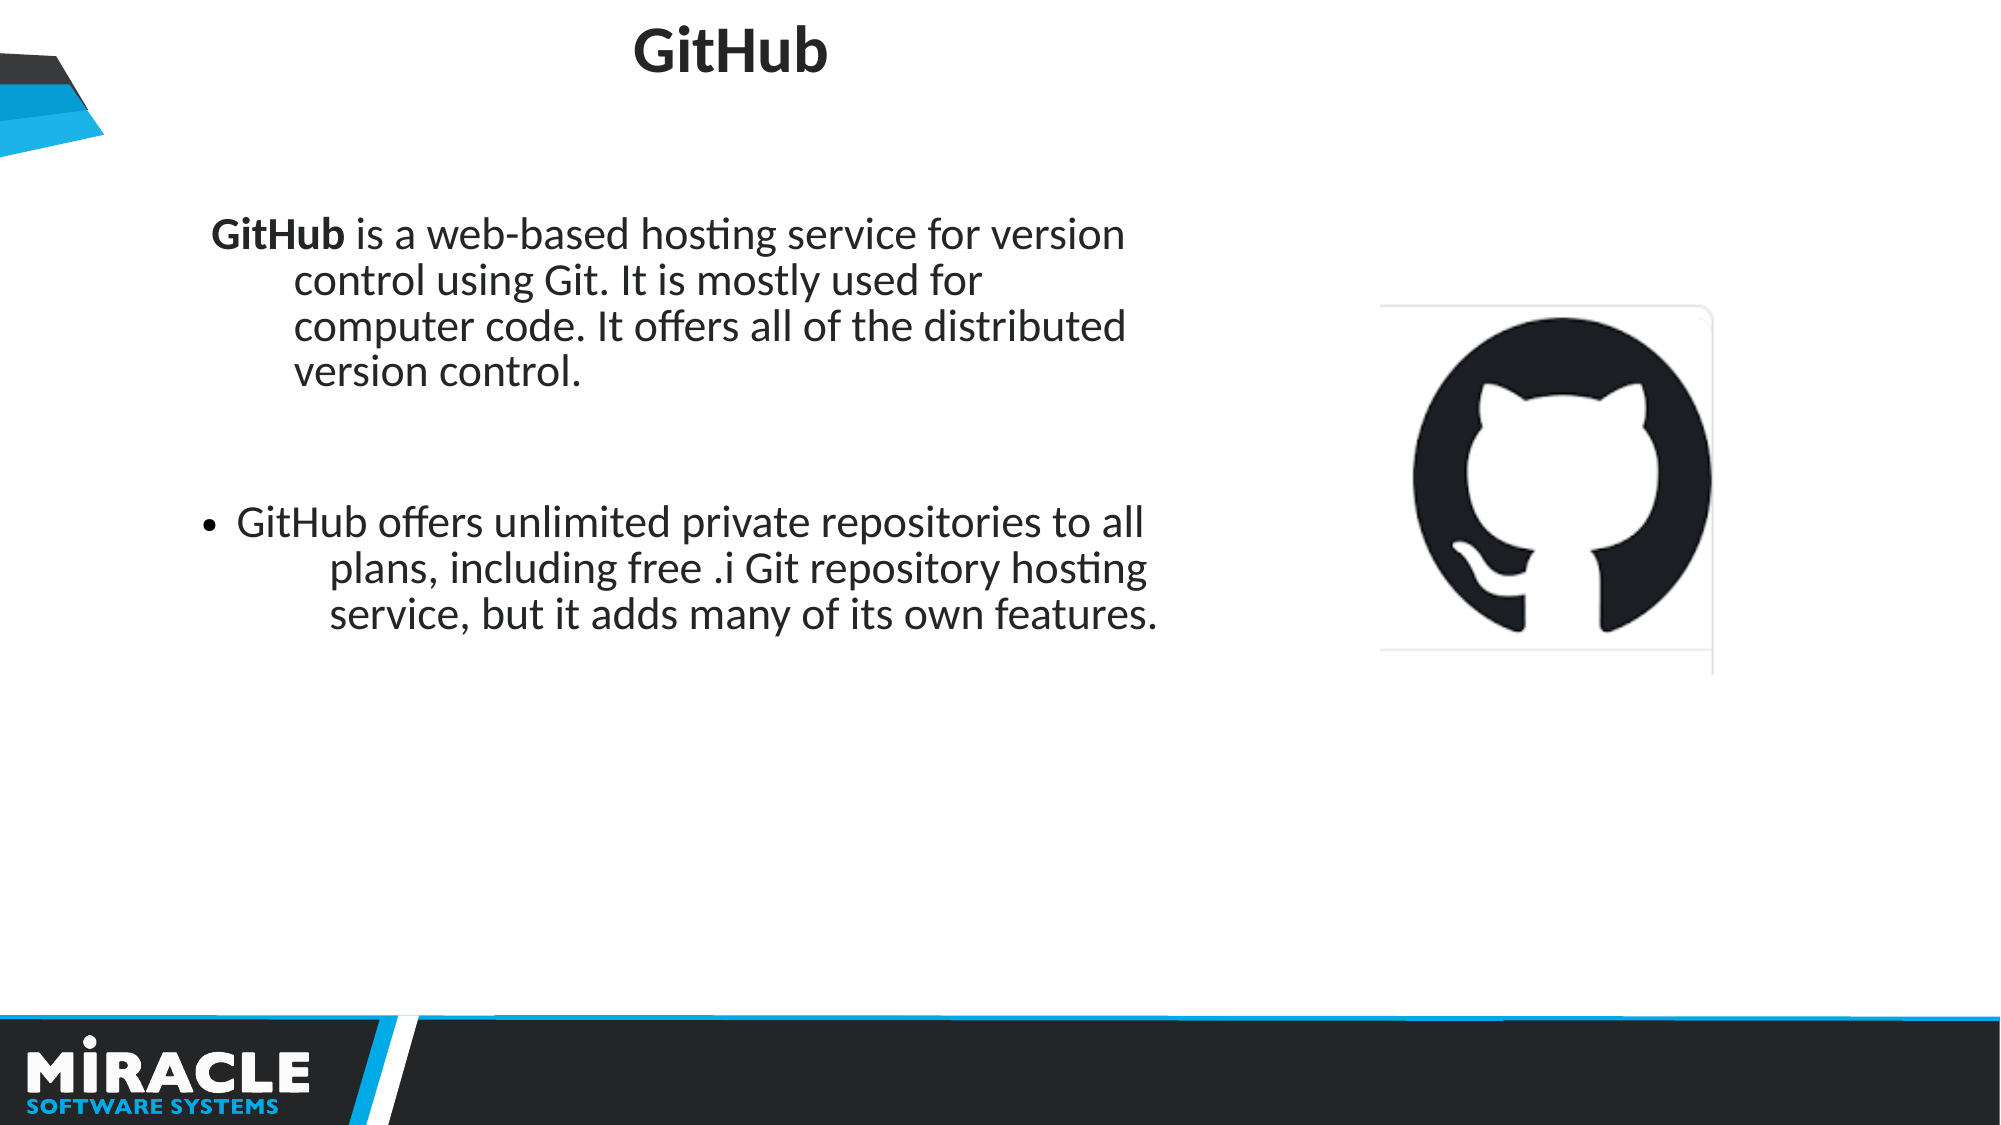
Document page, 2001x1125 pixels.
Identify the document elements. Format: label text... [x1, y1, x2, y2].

text_box GitHub GitHub is a web-based hosting service for version control using Git. It is mostly used for computer code. It offers all of the distributed version control. GitHub offers unlimited private repositories to all plans, including free .i Git repository hosting service, but it adds many of its own features. [0, 15, 1186, 896]
picture [1380, 299, 1726, 676]
